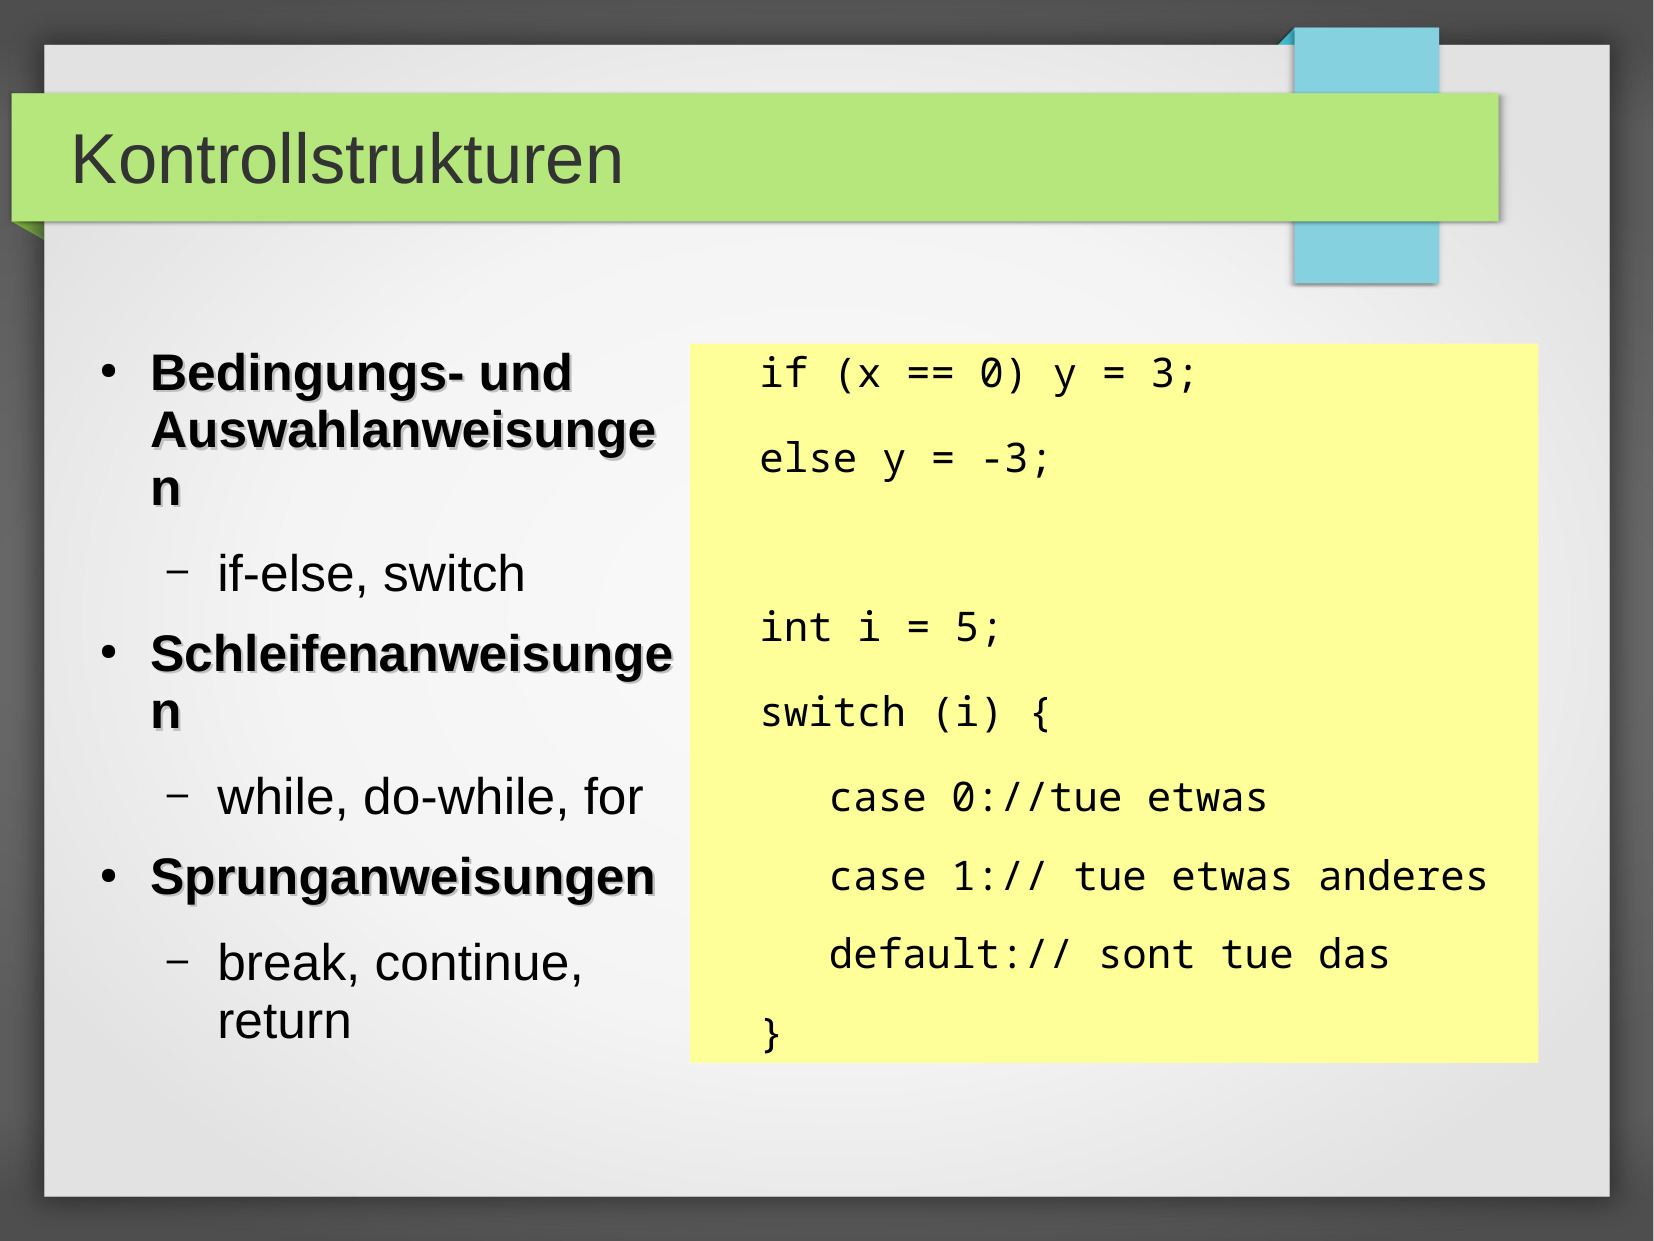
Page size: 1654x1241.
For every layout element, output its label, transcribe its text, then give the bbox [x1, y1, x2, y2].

picture [0, 0, 1654, 1241]
list if (x == 0) y = 3; else y = -3; int i = 5; switch (i) { case 0://tue etwas case 1:// tue etwas anderes default:// sont tue das } [690, 343, 1539, 1063]
list Bedingungs- und Auswahlanweisungen if-else, switch Schleifenanweisungen while, do-while, for Sprunganweisungen break, continue, return [82, 343, 676, 1063]
title Kontrollstrukturen [70, 106, 1229, 213]
